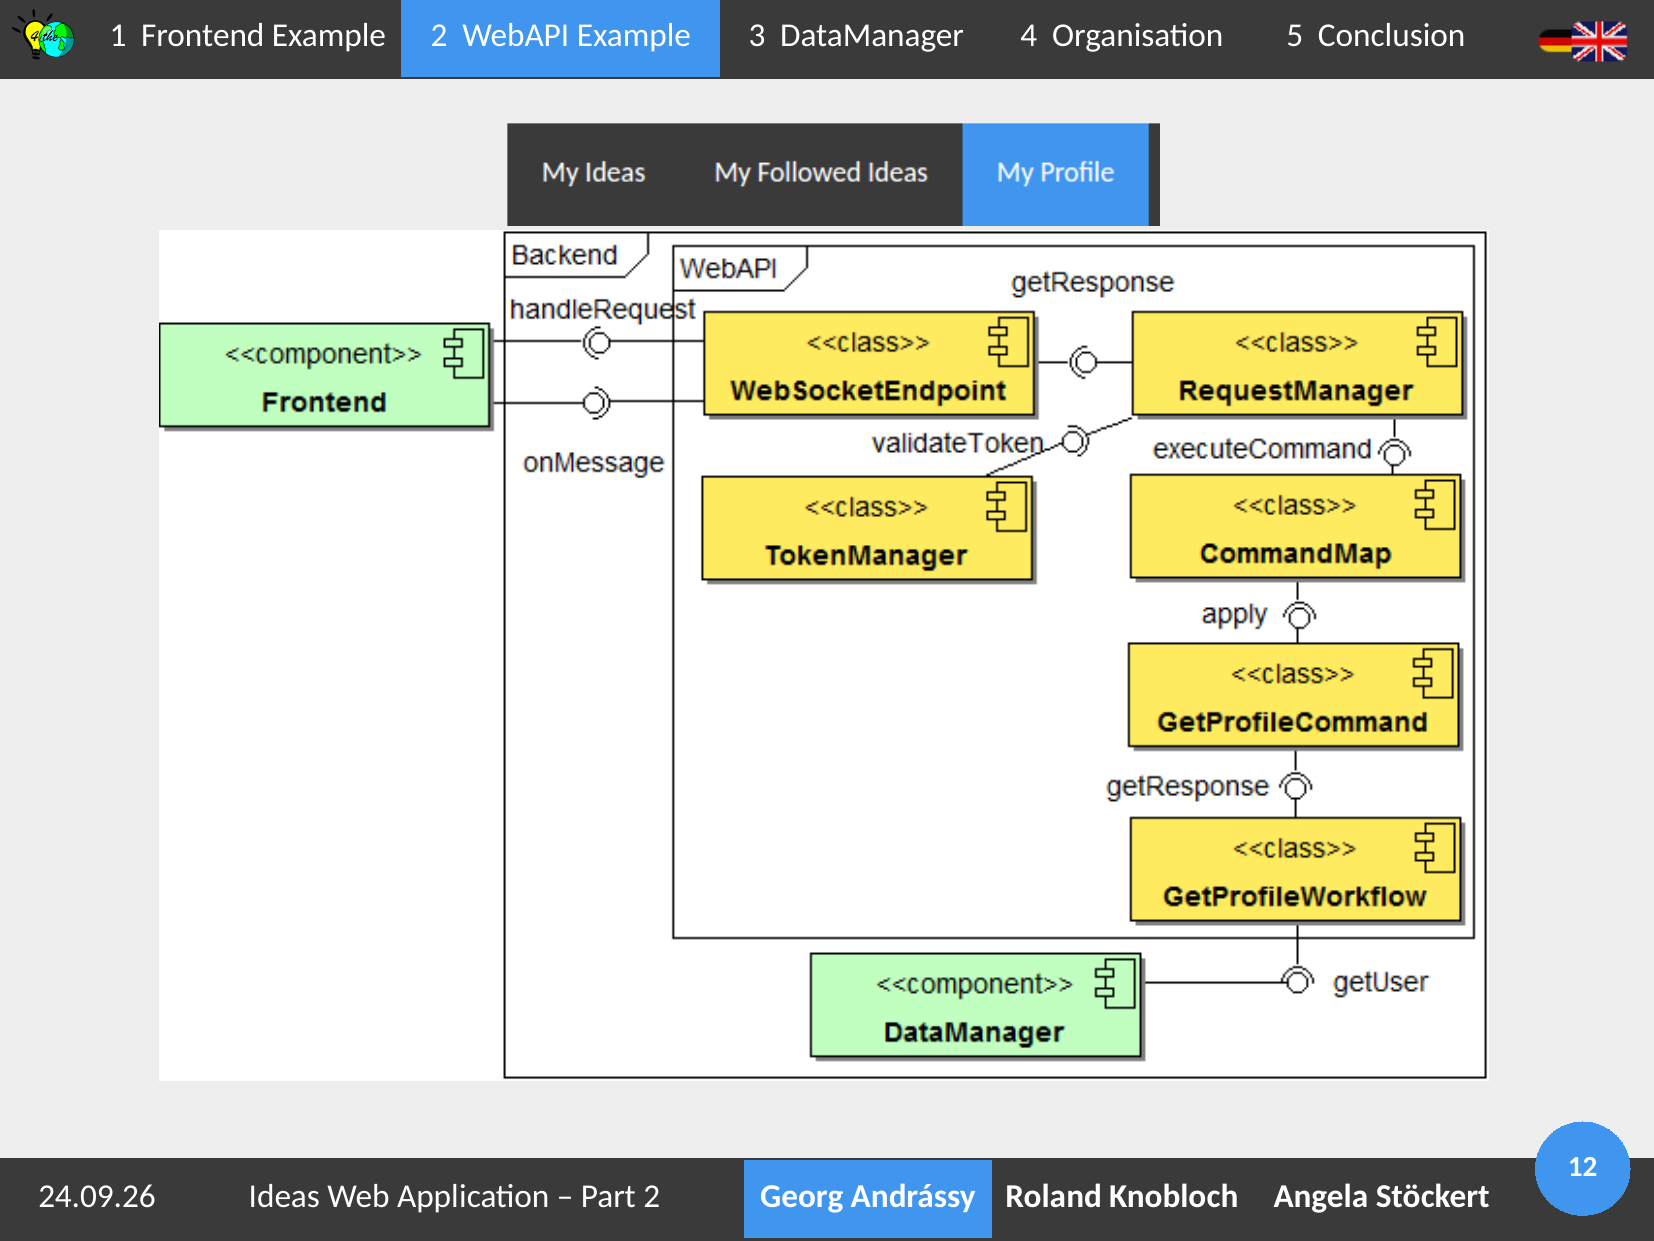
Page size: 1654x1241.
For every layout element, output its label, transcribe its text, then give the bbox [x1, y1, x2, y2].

picture [506, 122, 1160, 226]
text_box 3 DataManager [720, 0, 992, 77]
picture [2, 0, 83, 79]
picture [1536, 18, 1629, 64]
text_box 1 Frontend Example [94, 0, 401, 77]
text_box Angela Stöckert [1251, 1160, 1512, 1238]
text_box Ideas Web Application – Part 2 [242, 1160, 668, 1238]
picture [159, 230, 1489, 1081]
text_box Georg Andrássy [744, 1160, 992, 1238]
text_box 4 Organisation [992, 0, 1251, 77]
text_box 5 Conclusion [1251, 0, 1501, 77]
text_box 2 WebAPI Example [401, 0, 720, 77]
text_box Roland Knobloch [992, 1160, 1251, 1238]
